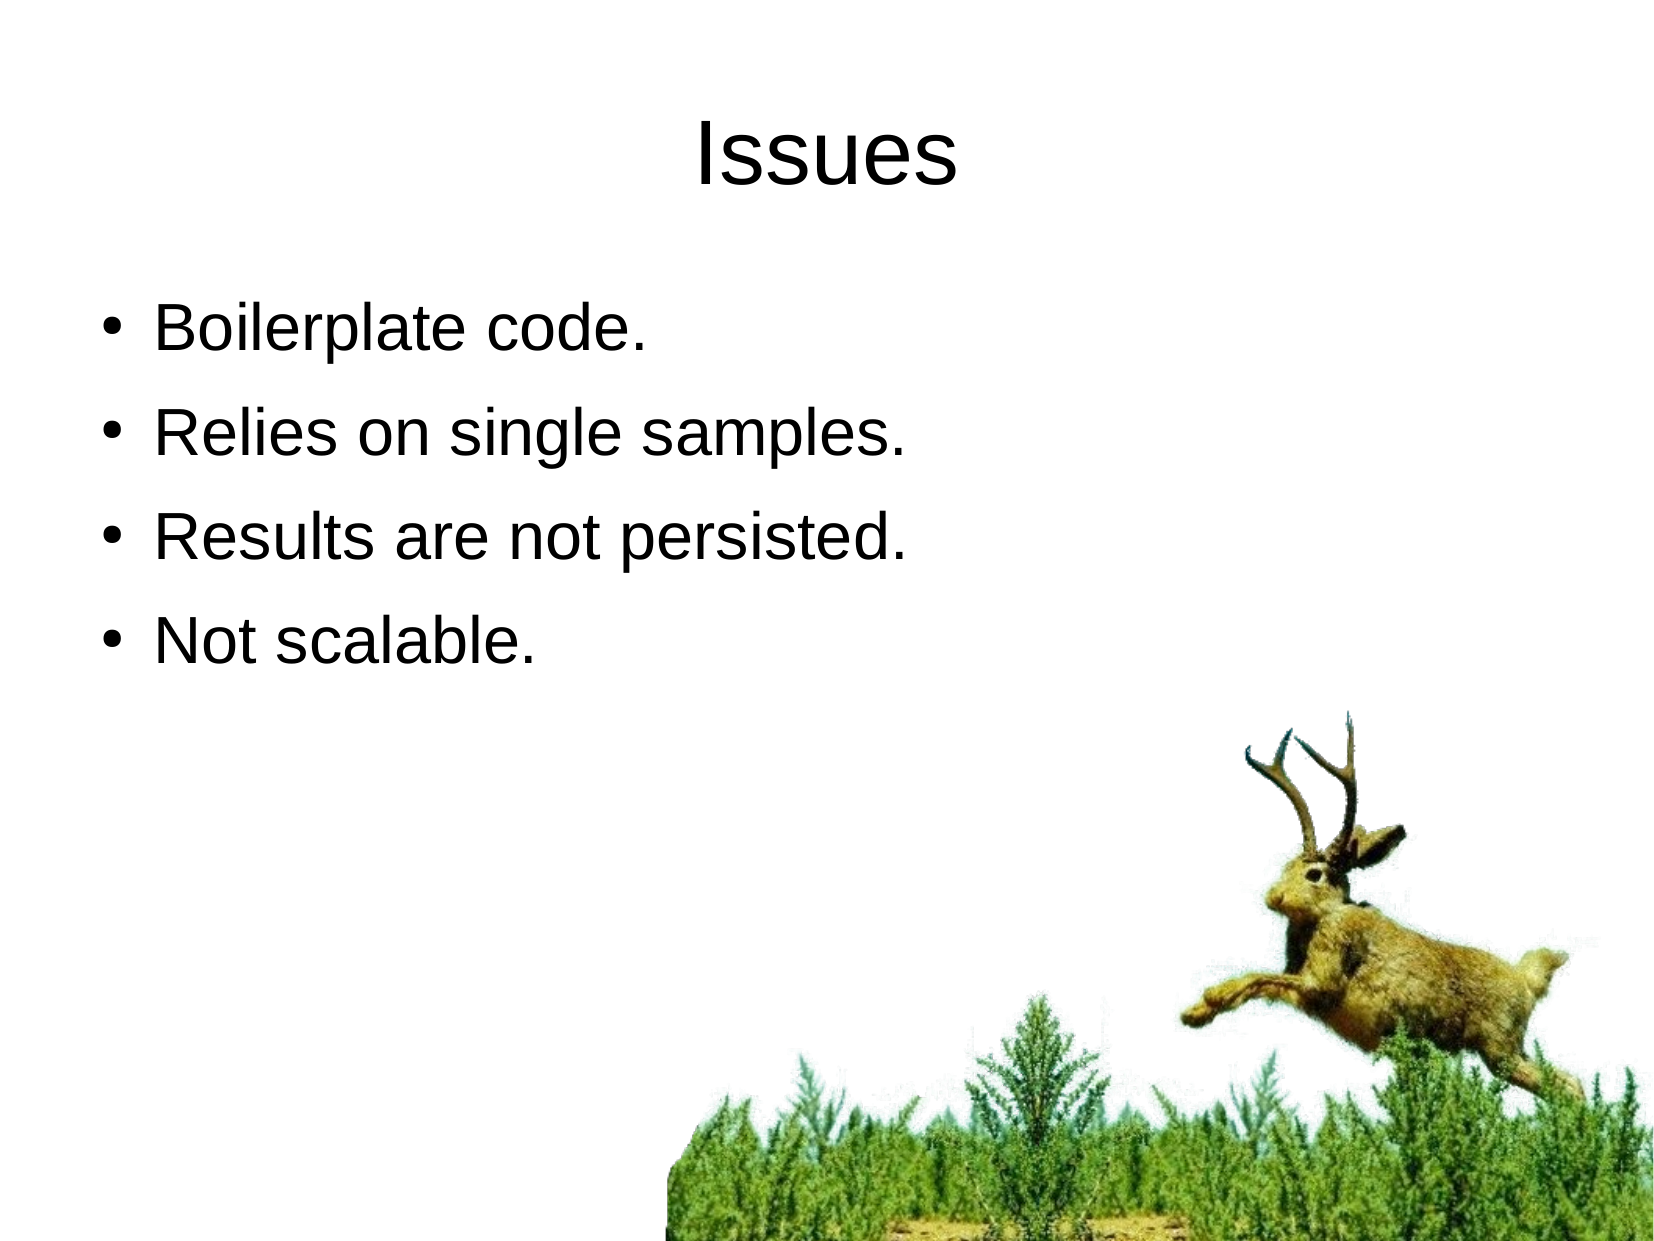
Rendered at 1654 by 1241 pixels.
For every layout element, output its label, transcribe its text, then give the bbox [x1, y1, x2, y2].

title Issues [82, 49, 1571, 257]
picture [94, 661, 1654, 1241]
list Boilerplate code. Relies on single samples. Results are not persisted. Not scalable. [82, 290, 1571, 1010]
